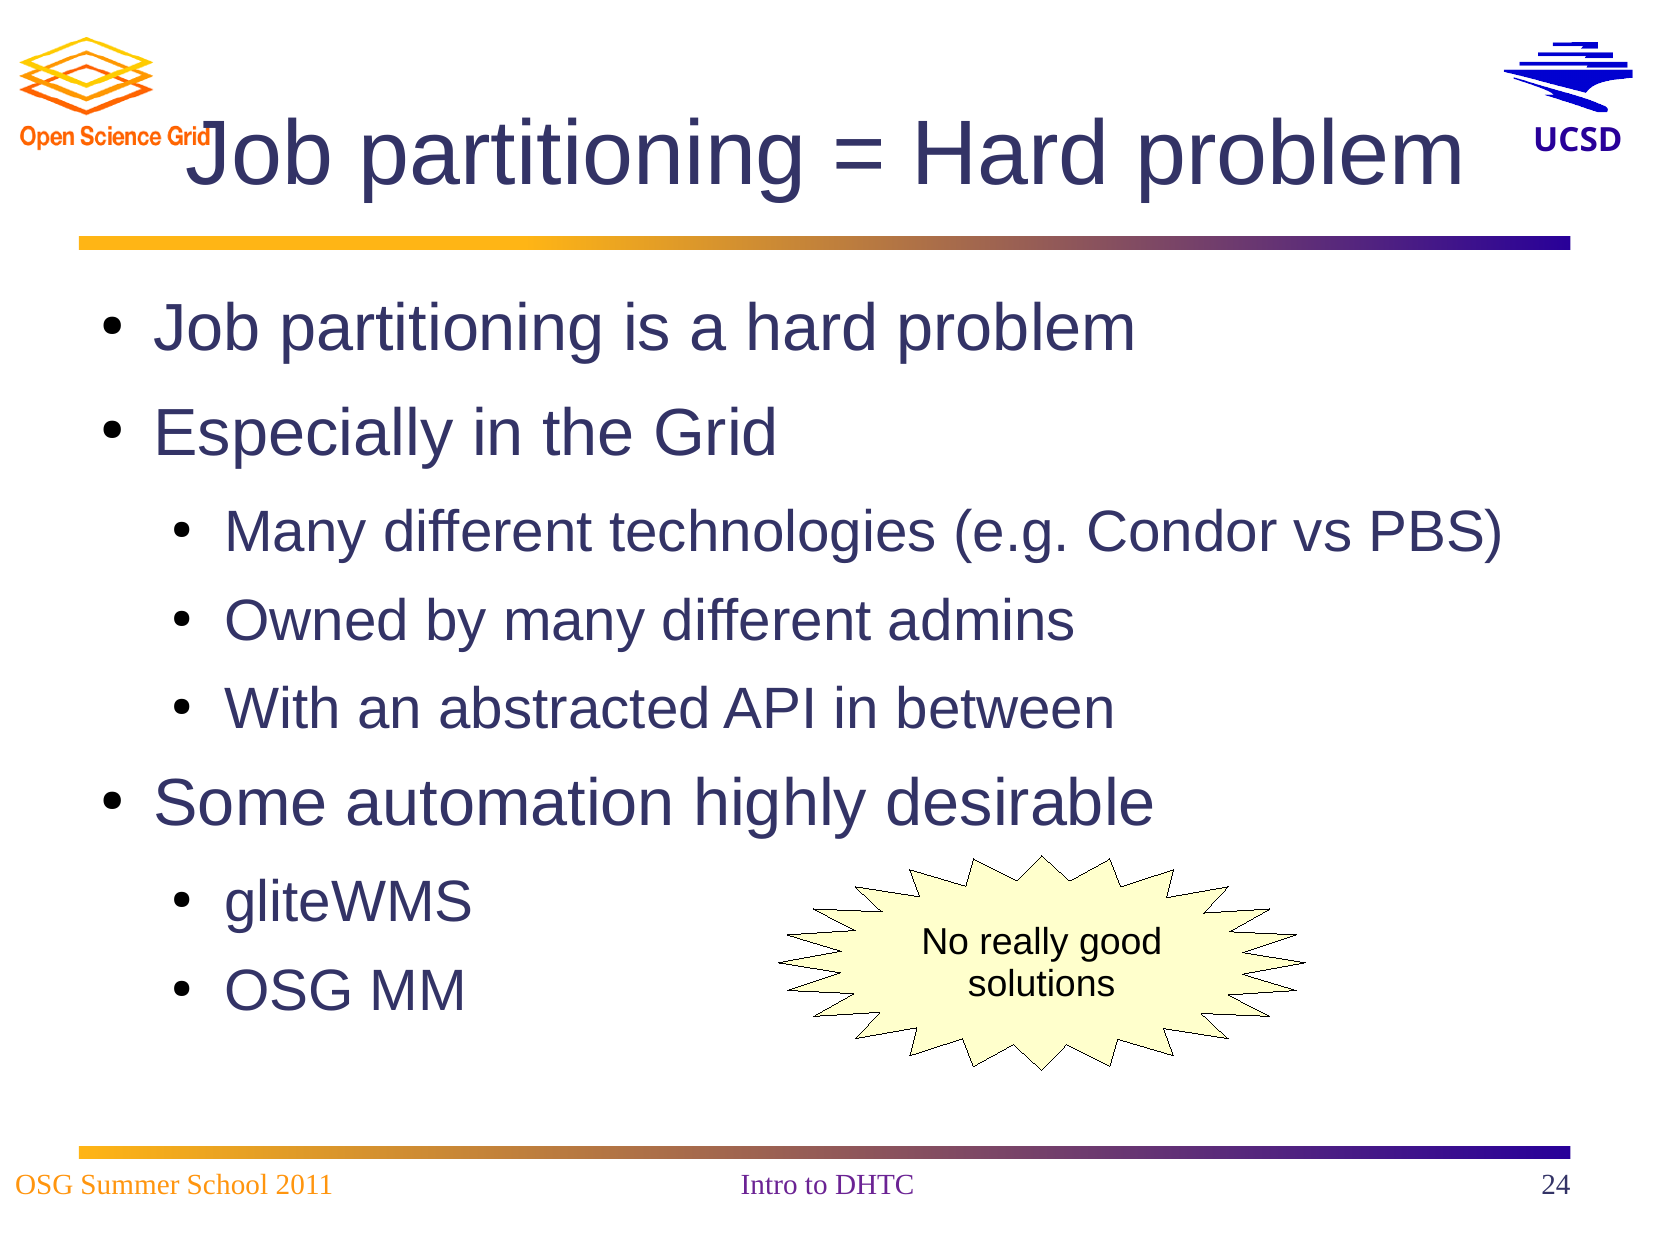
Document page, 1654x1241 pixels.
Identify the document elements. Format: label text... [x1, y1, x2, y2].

picture [0, 14, 229, 167]
list Job partitioning is a hard problem Especially in the Grid Many different technologies (e.g. Condor vs PBS) Owned by many different admins With an abstracted API in between Some automation highly desirable gliteWMS OSG MM [82, 290, 1571, 1109]
text_box No really good solutions [778, 855, 1306, 1071]
title Job partitioning = Hard problem [82, 49, 1571, 257]
picture [1495, 42, 1637, 118]
